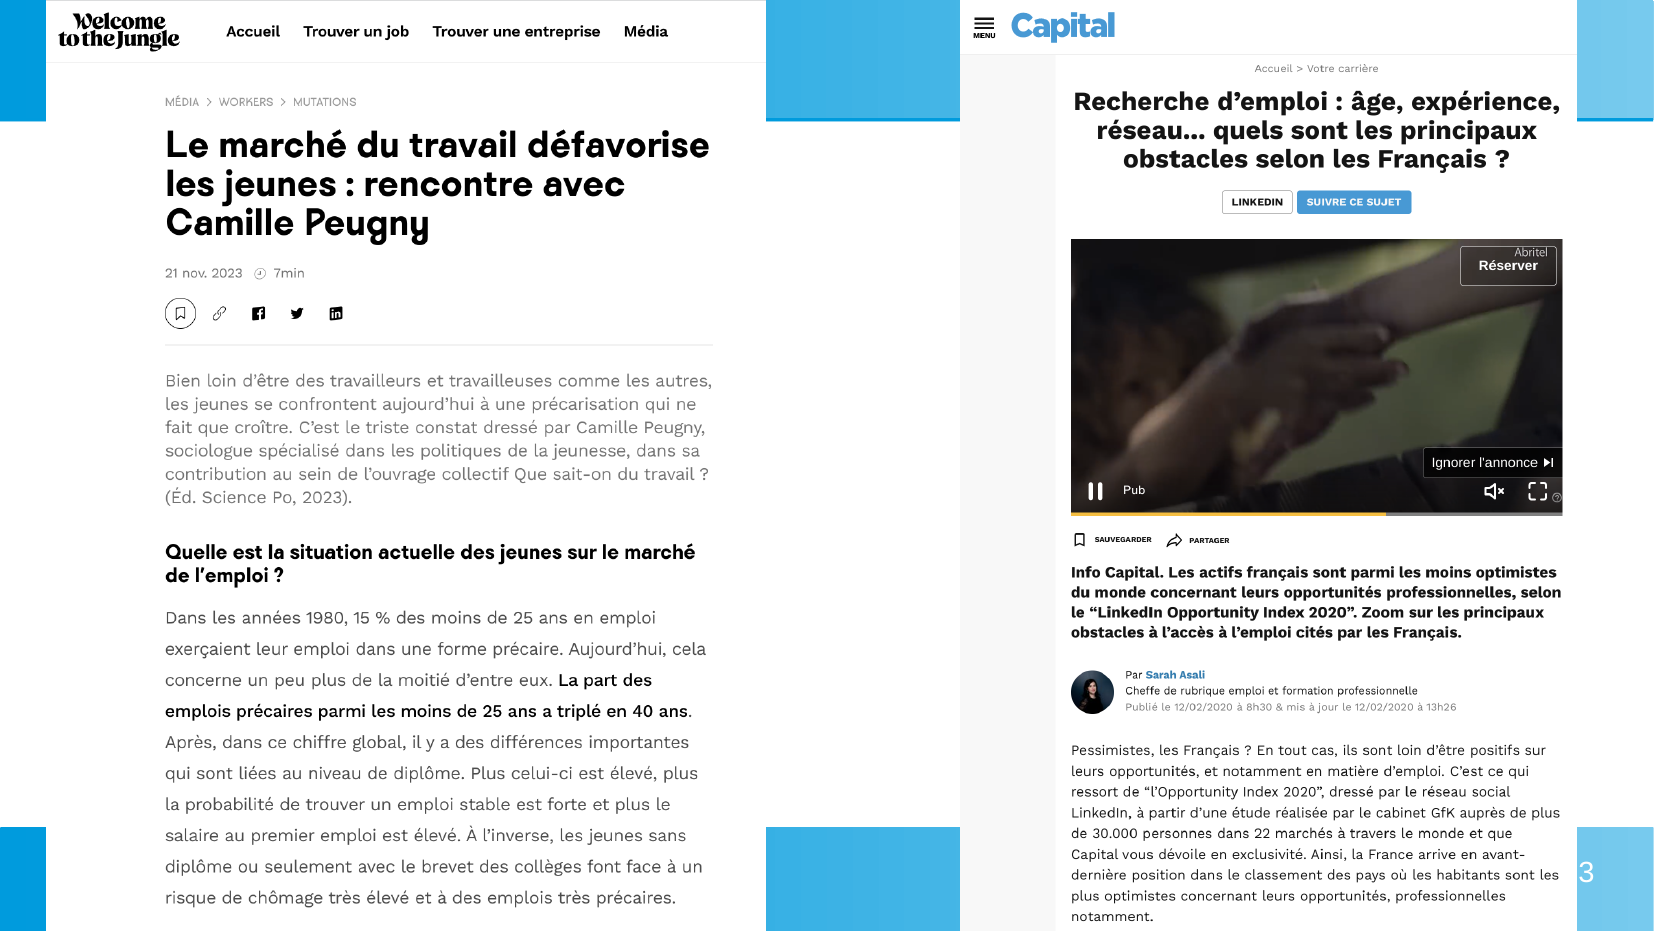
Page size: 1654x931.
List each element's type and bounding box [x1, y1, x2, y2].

picture [46, 0, 766, 931]
picture [960, 0, 1577, 931]
